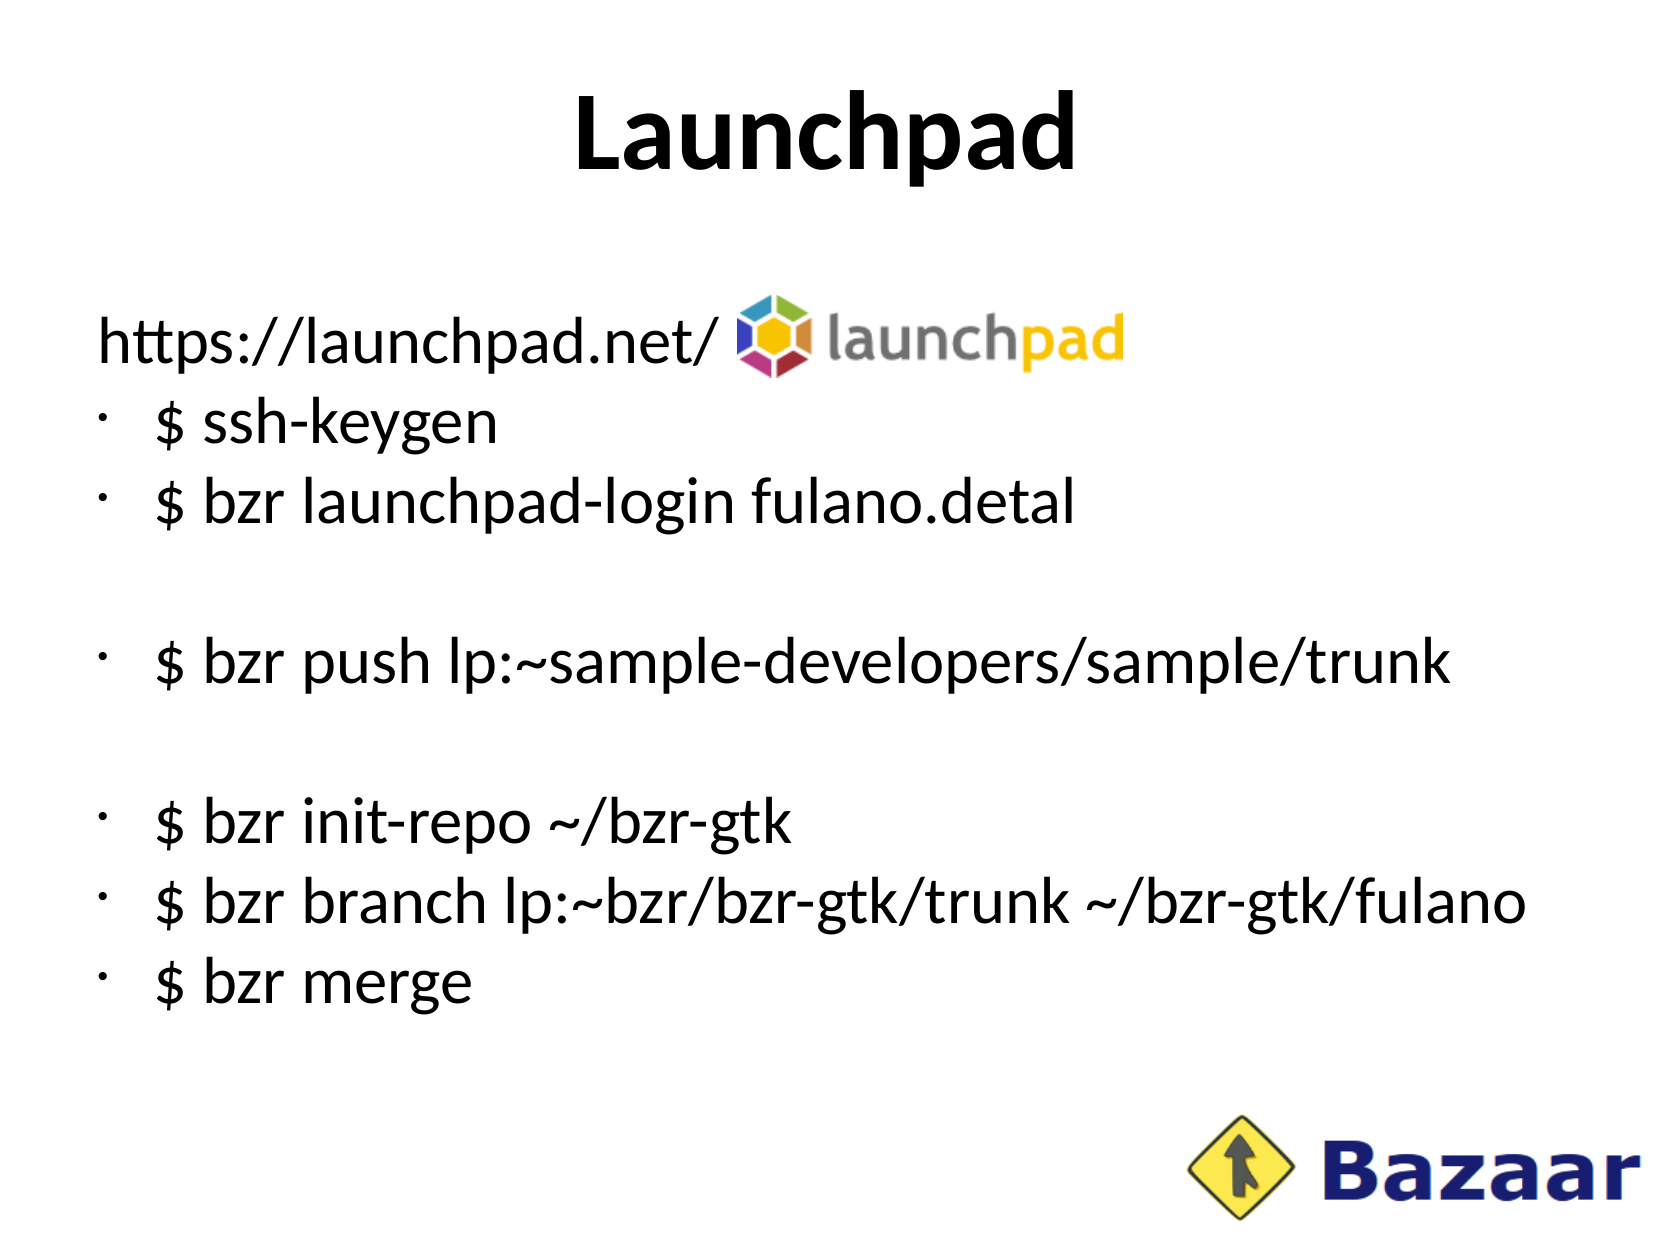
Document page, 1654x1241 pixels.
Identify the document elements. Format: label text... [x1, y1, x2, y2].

picture [1168, 1098, 1654, 1236]
list https://launchpad.net/ $ ssh-keygen $ bzr launchpad-login fulano.detal $ bzr push lp:~sample-developers/sample/trunk $ bzr init-repo ~/bzr-gtk $ bzr branch lp:~bzr/bzr-gtk/trunk ~/bzr-gtk/fulano $ bzr merge [82, 289, 1571, 1108]
picture [737, 295, 1123, 378]
title Launchpad [82, 49, 1571, 257]
